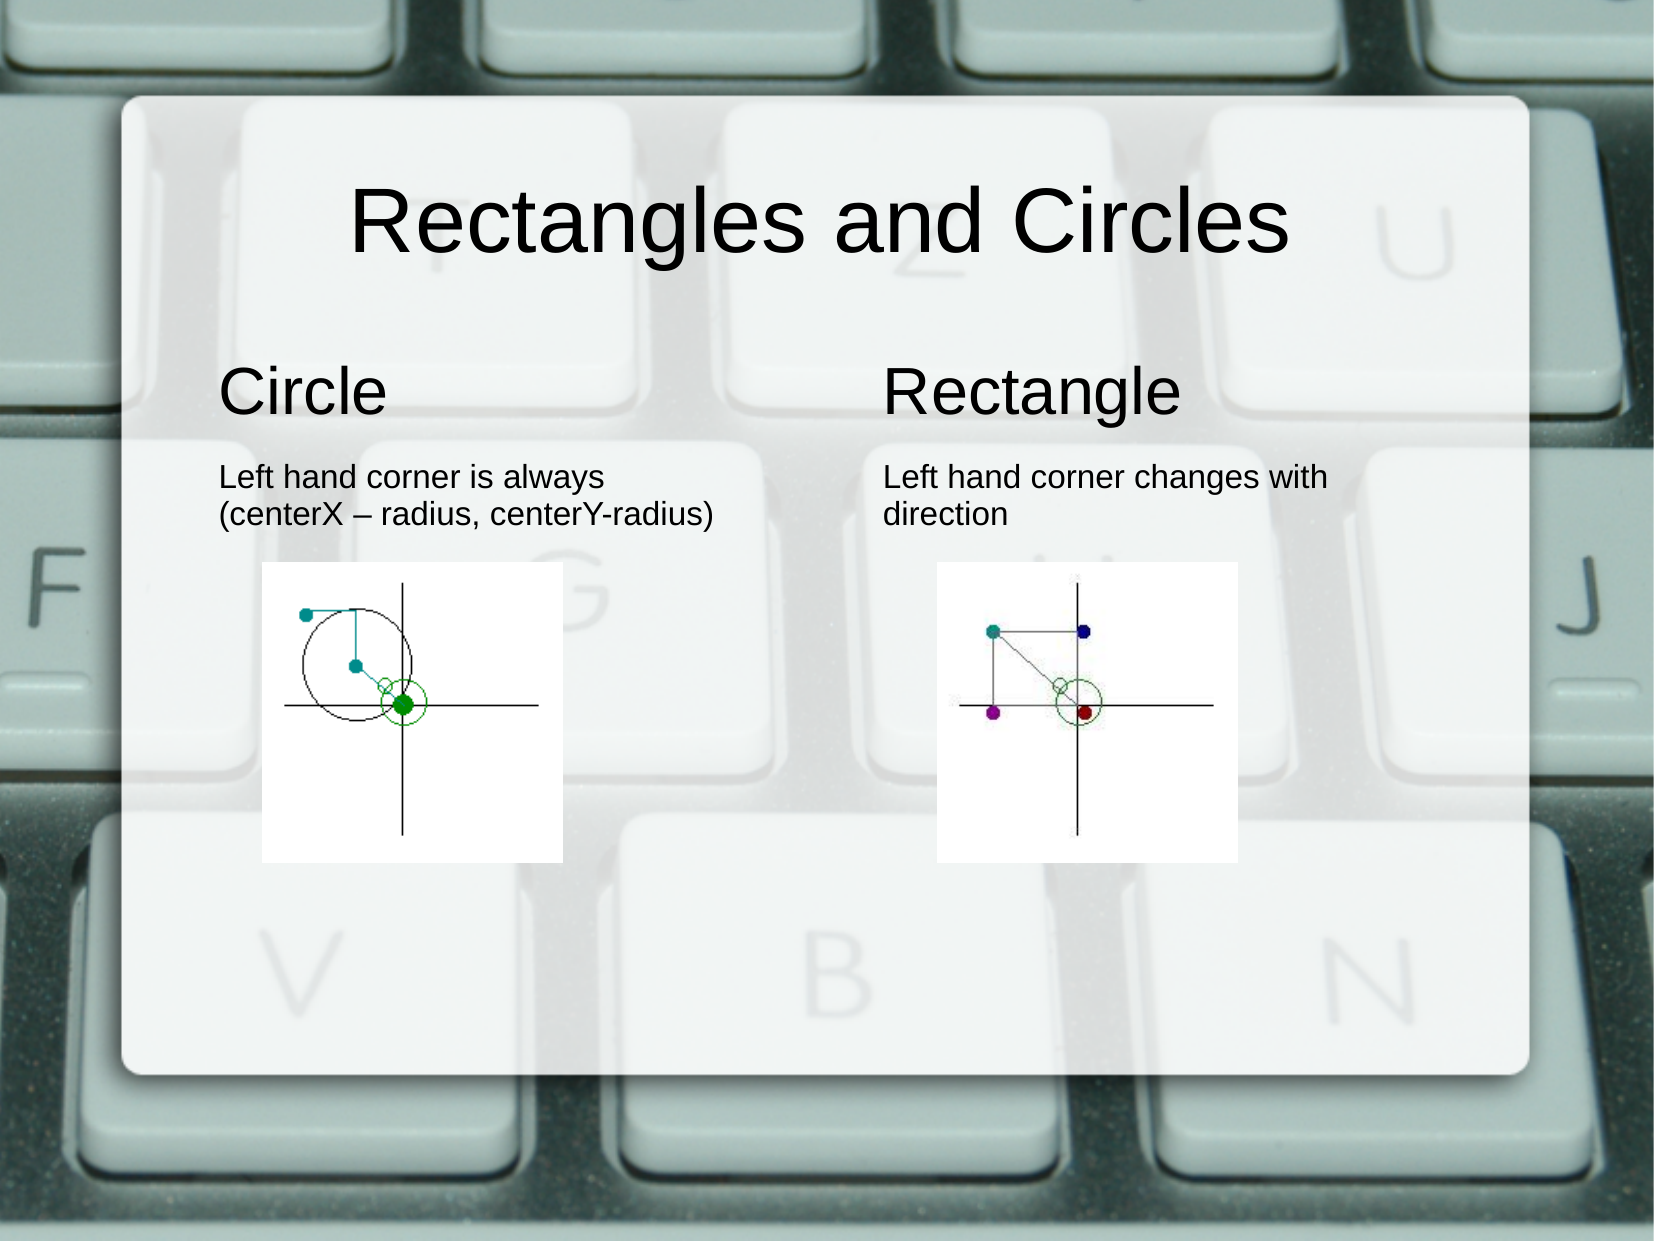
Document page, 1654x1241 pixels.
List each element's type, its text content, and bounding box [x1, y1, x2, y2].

list Circle Rectangle Left hand corner is always Left hand corner changes with (centerX – radius, centerY-radius) direction [147, 354, 1506, 1049]
picture [0, 0, 1654, 1241]
title Rectangles and Circles [135, 125, 1506, 318]
